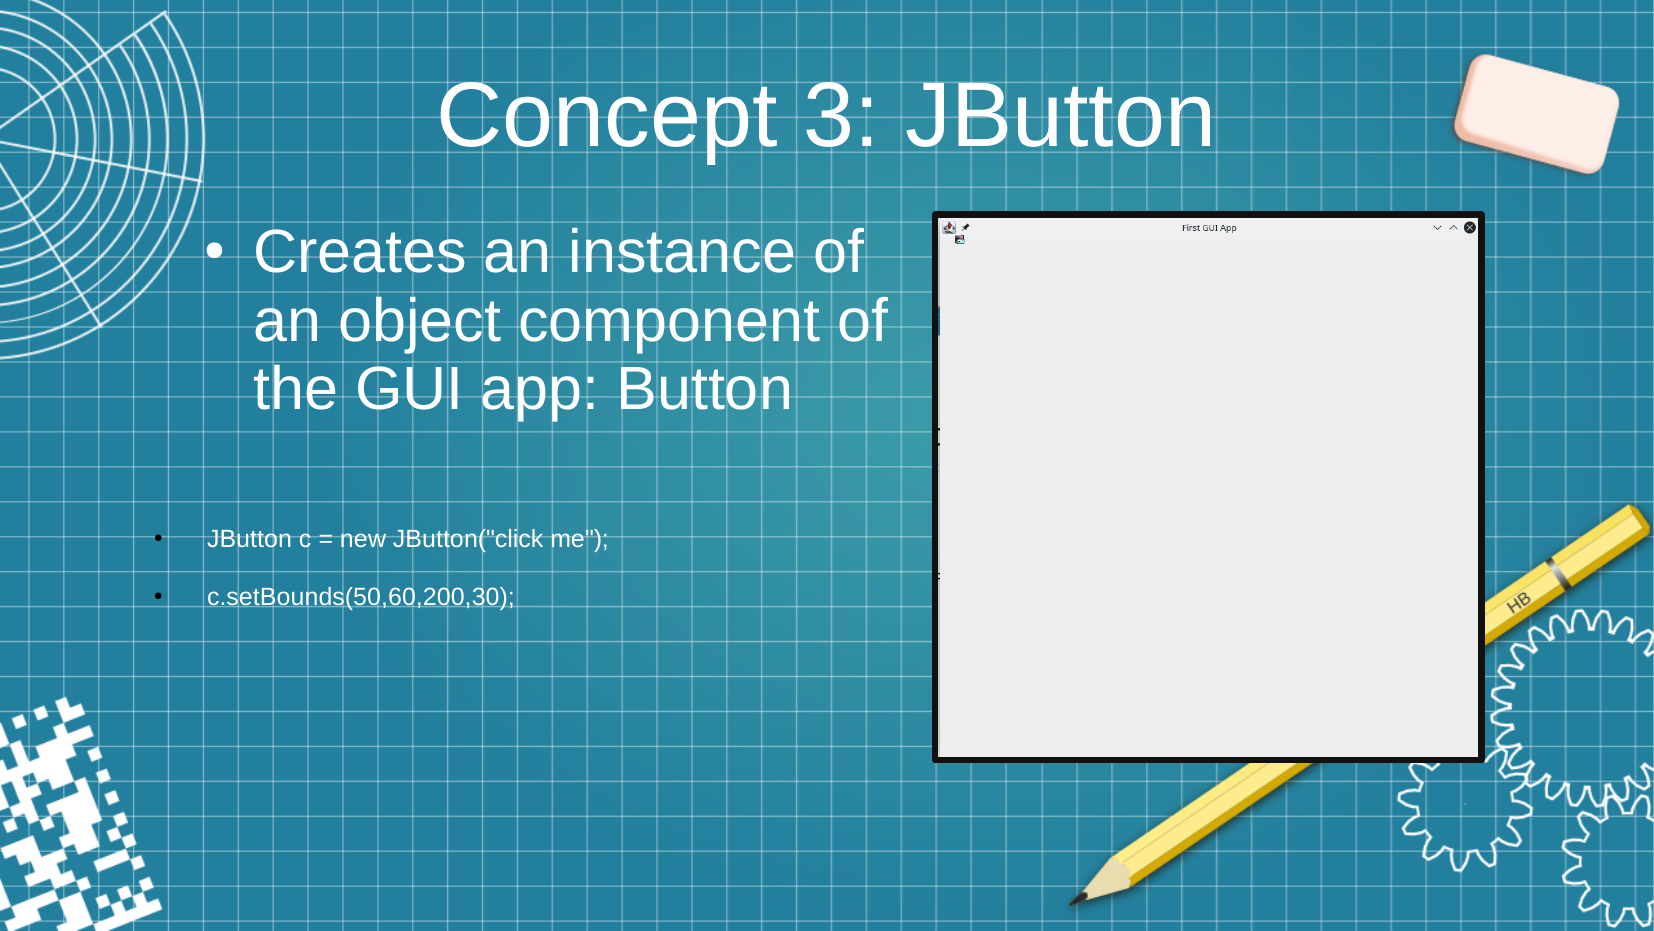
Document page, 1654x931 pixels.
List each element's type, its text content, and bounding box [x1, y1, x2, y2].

title Concept 3: JButton [82, 37, 1571, 193]
list JButton c = new JButton("click me"); c.setBounds(50,60,200,30); [136, 525, 863, 783]
picture [0, 0, 1654, 931]
list Creates an instance of an object component of the GUI app: Button [187, 217, 914, 475]
